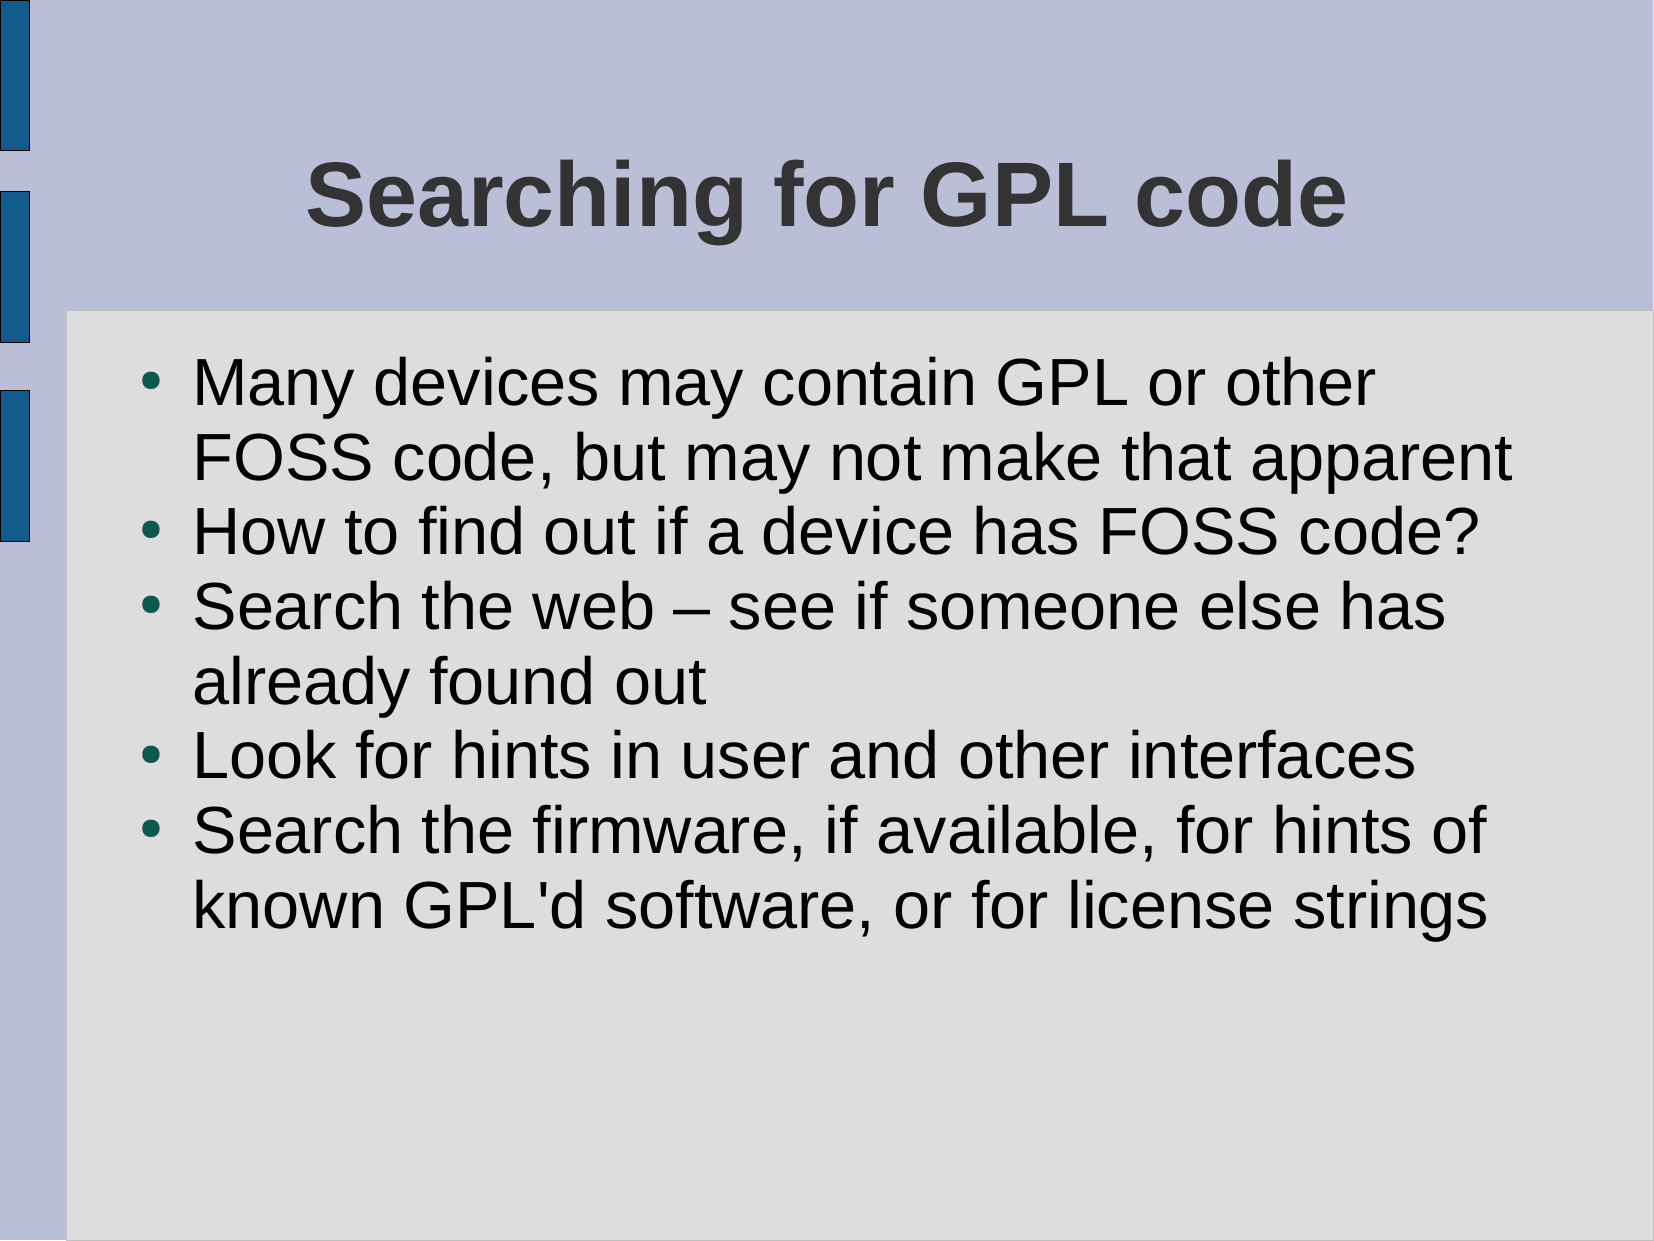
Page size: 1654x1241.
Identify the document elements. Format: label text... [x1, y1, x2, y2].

title Searching for GPL code [121, 91, 1534, 299]
list Many devices may contain GPL or other FOSS code, but may not make that apparent How to find out if a device has FOSS code? Search the web – see if someone else has already found out Look for hints in user and other interfaces Search the firmware, if available, for hints of known GPL'd software, or for license strings [121, 344, 1534, 1112]
